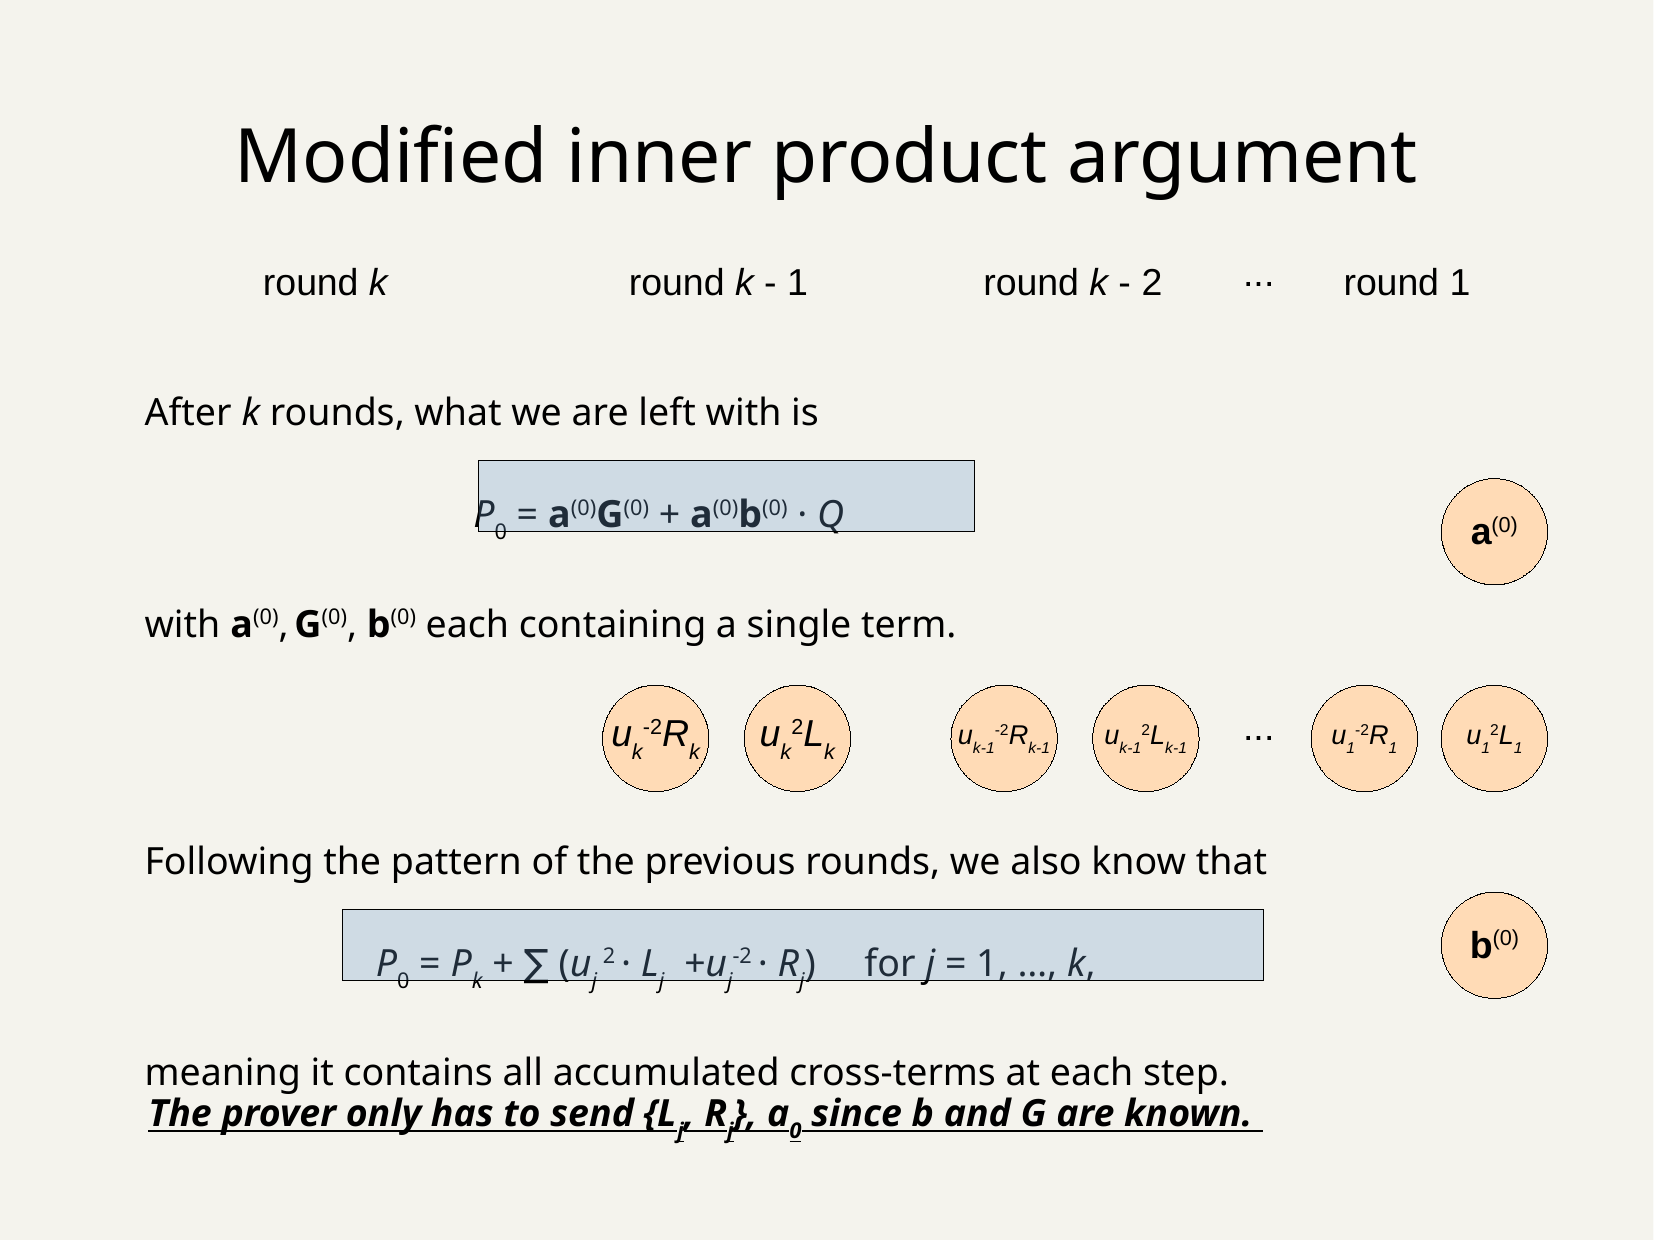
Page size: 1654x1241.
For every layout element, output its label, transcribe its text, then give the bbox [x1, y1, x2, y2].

text_box uk-12Lk-1 [1092, 685, 1200, 792]
text_box b(0) [1441, 892, 1548, 999]
text_box round k [248, 253, 403, 311]
text_box u1-2R1 [1311, 685, 1418, 792]
text_box round k - 2 [968, 253, 1178, 311]
text_box uk-1-2Rk-1 [950, 685, 1058, 792]
text_box ... [1228, 699, 1290, 757]
text_box [478, 460, 975, 532]
text_box [342, 909, 1264, 981]
text_box After k rounds, what we are left with is P0 = a(0)G(0) + a(0)b(0) · Q with a(0), G(0), b(0) each containing a single term. [129, 378, 1193, 625]
text_box The prover only has to send {Lj, Rj}, a0 since b and G are known. [133, 1079, 1571, 1158]
text_box round k - 1 [614, 253, 823, 311]
text_box ... [1228, 244, 1290, 302]
text_box u12L1 [1441, 685, 1548, 792]
text_box uk-2Rk [602, 685, 709, 792]
text_box round 1 [1328, 253, 1486, 311]
text_box uk2Lk [744, 685, 851, 792]
text_box Following the pattern of the previous rounds, we also know that P0 = Pk + ∑ (uj 2 · Lj +uj-2 · Rj) for j = 1, …, k, meaning it contains all accumulated cross-terms at each step. [129, 826, 1406, 1087]
title Modified inner product argument [82, 49, 1571, 257]
text_box a(0) [1441, 478, 1548, 585]
